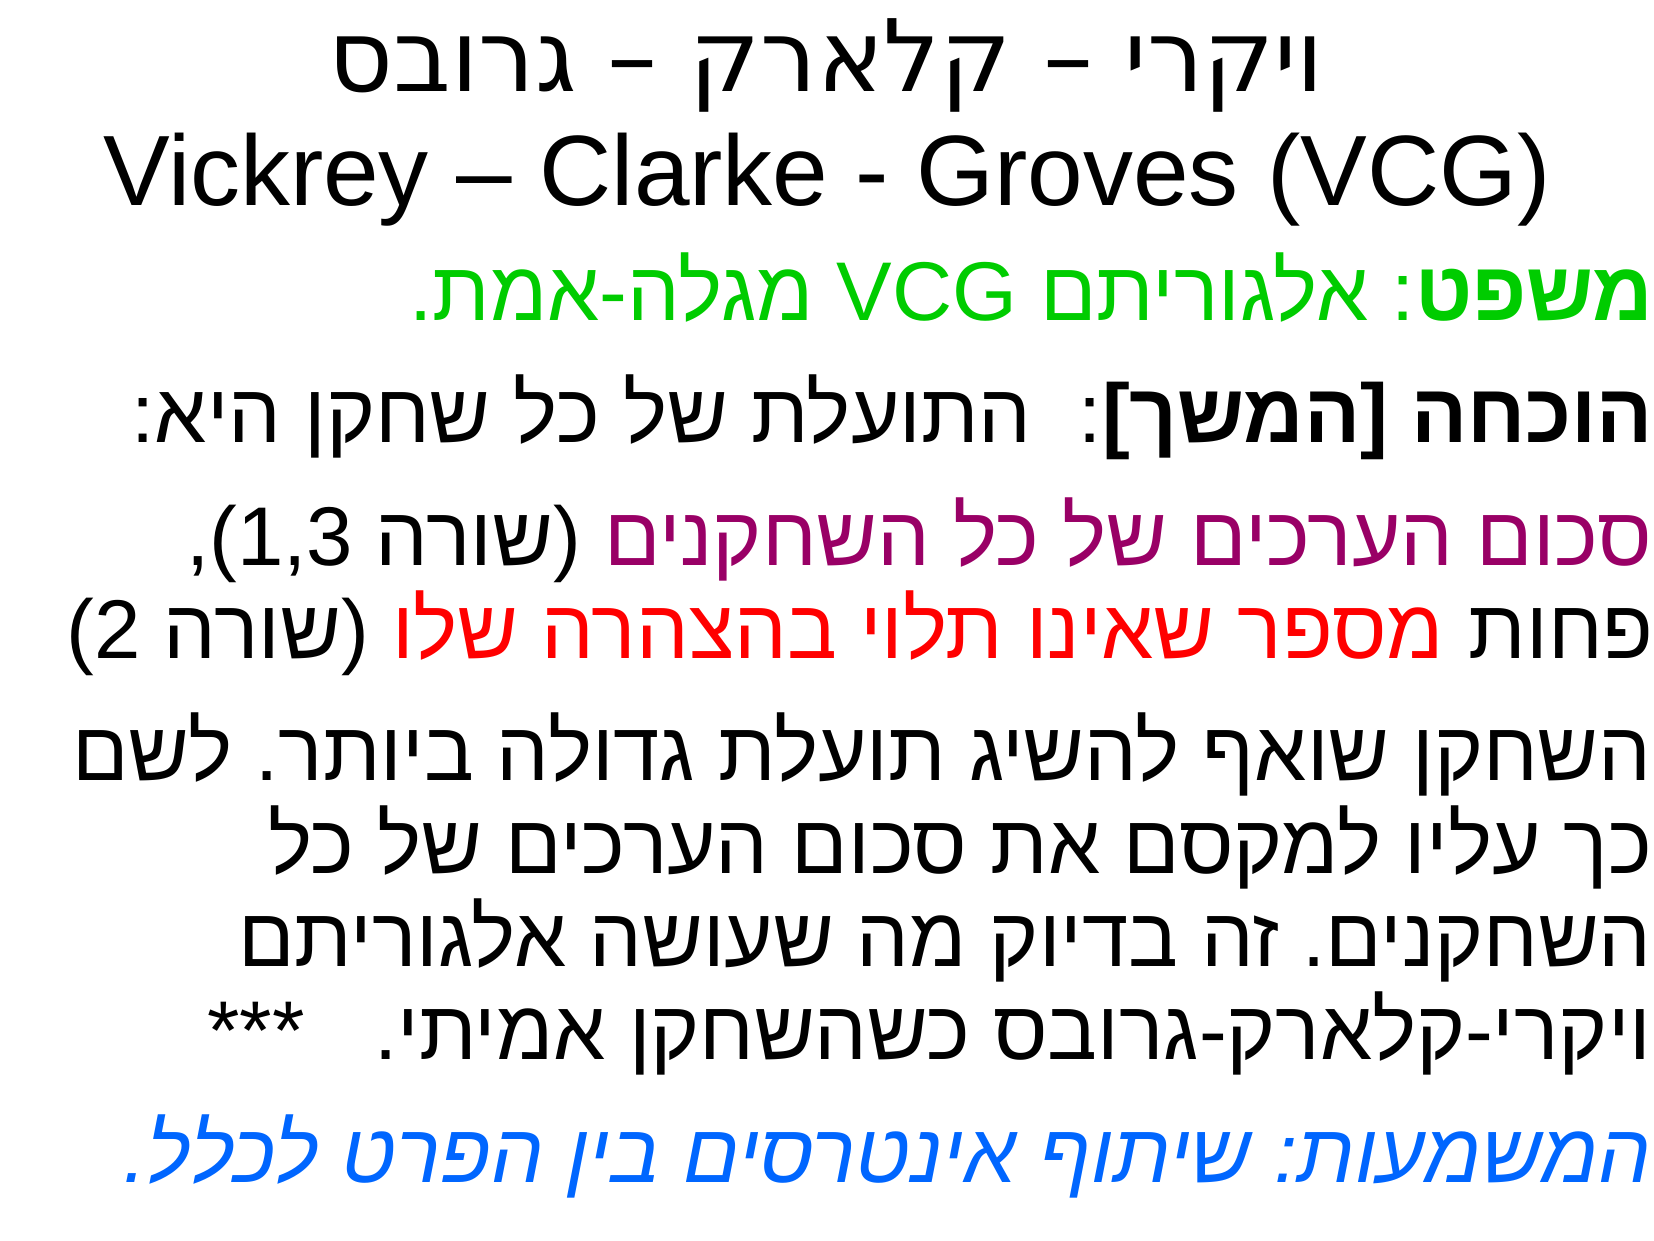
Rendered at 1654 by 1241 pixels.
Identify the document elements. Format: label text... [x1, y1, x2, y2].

title ויקרי – קלארק – גרובס Vickrey – Clarke - Groves (VCG) [0, 0, 1654, 227]
list משפט: אלגוריתם VCG מגלה-אמת. הוכחה [המשך]: התועלת של כל שחקן היא: סכום הערכים של כל השחקנים (שורה 1,3), פחות מספר שאינו תלוי בהצהרה שלו (שורה 2) השחקן שואף להשיג תועלת גדולה ביותר. לשם כך עליו למקסם את סכום הערכים של כל השחקנים. זה בדיוק מה שעושה אלגוריתם ויקרי-קלארק-גרובס כשהשחקן אמיתי. *** המשמעות: שיתוף אינטרסים בין הפרט לכלל. [27, 244, 1654, 1216]
